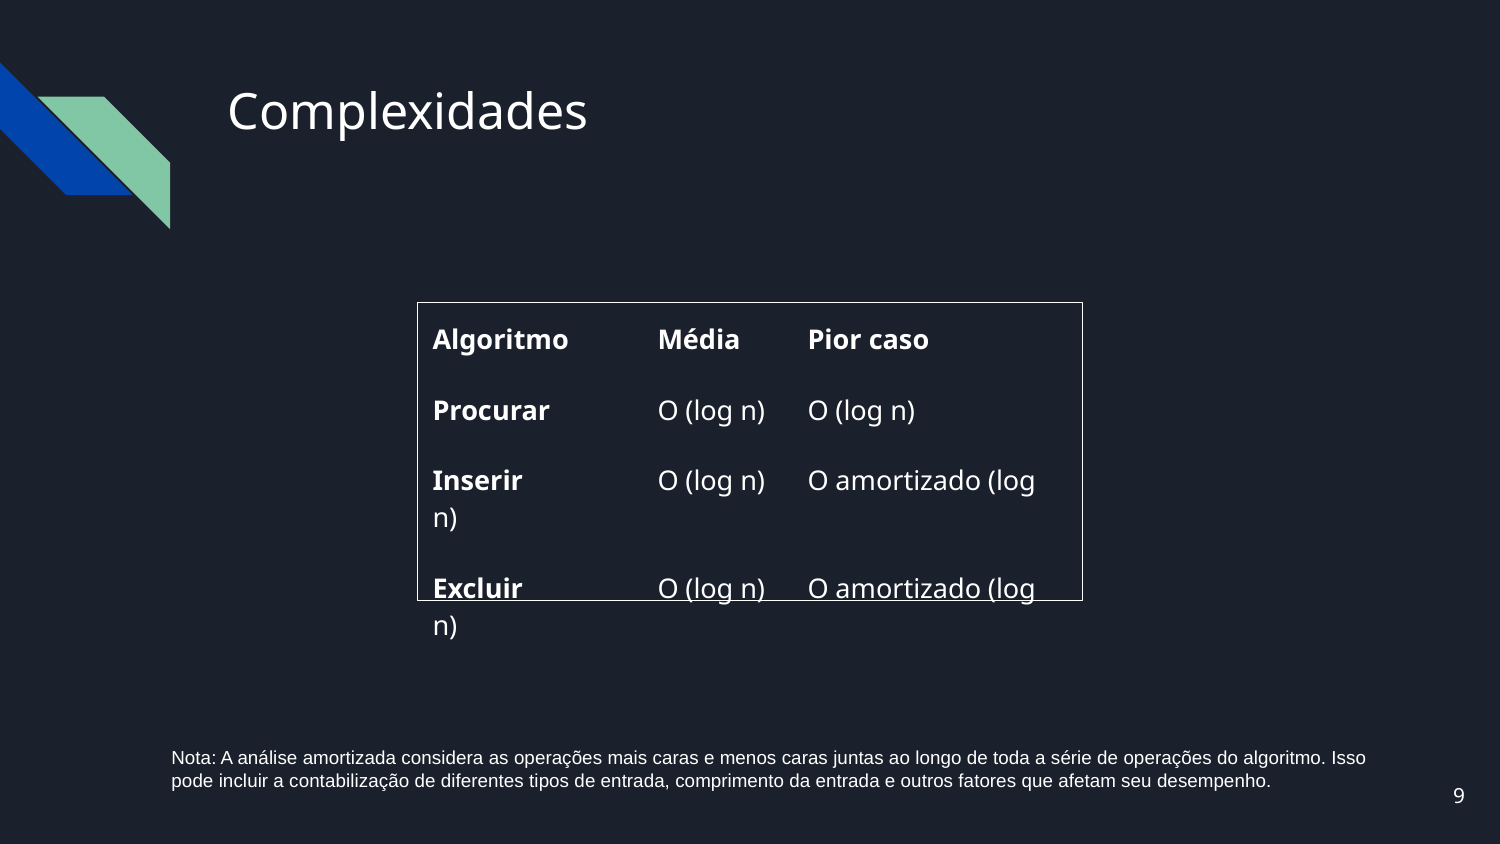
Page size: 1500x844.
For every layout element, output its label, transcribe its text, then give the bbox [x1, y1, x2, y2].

slide_number <number> [1389, 764, 1480, 830]
text_box Nota: A análise amortizada considera as operações mais caras e menos caras juntas ao longo de toda a série de operações do algoritmo. Isso pode incluir a contabilização de diferentes tipos de entrada, comprimento da entrada e outros fatores que afetam seu desempenho. [156, 731, 1411, 829]
title Complexidades [212, 64, 1368, 215]
list Algoritmo Média Pior caso Procurar O (log n) O (log n) Inserir O (log n) O amortizado (log n) Excluir O (log n) O amortizado (log n) [417, 302, 1083, 601]
